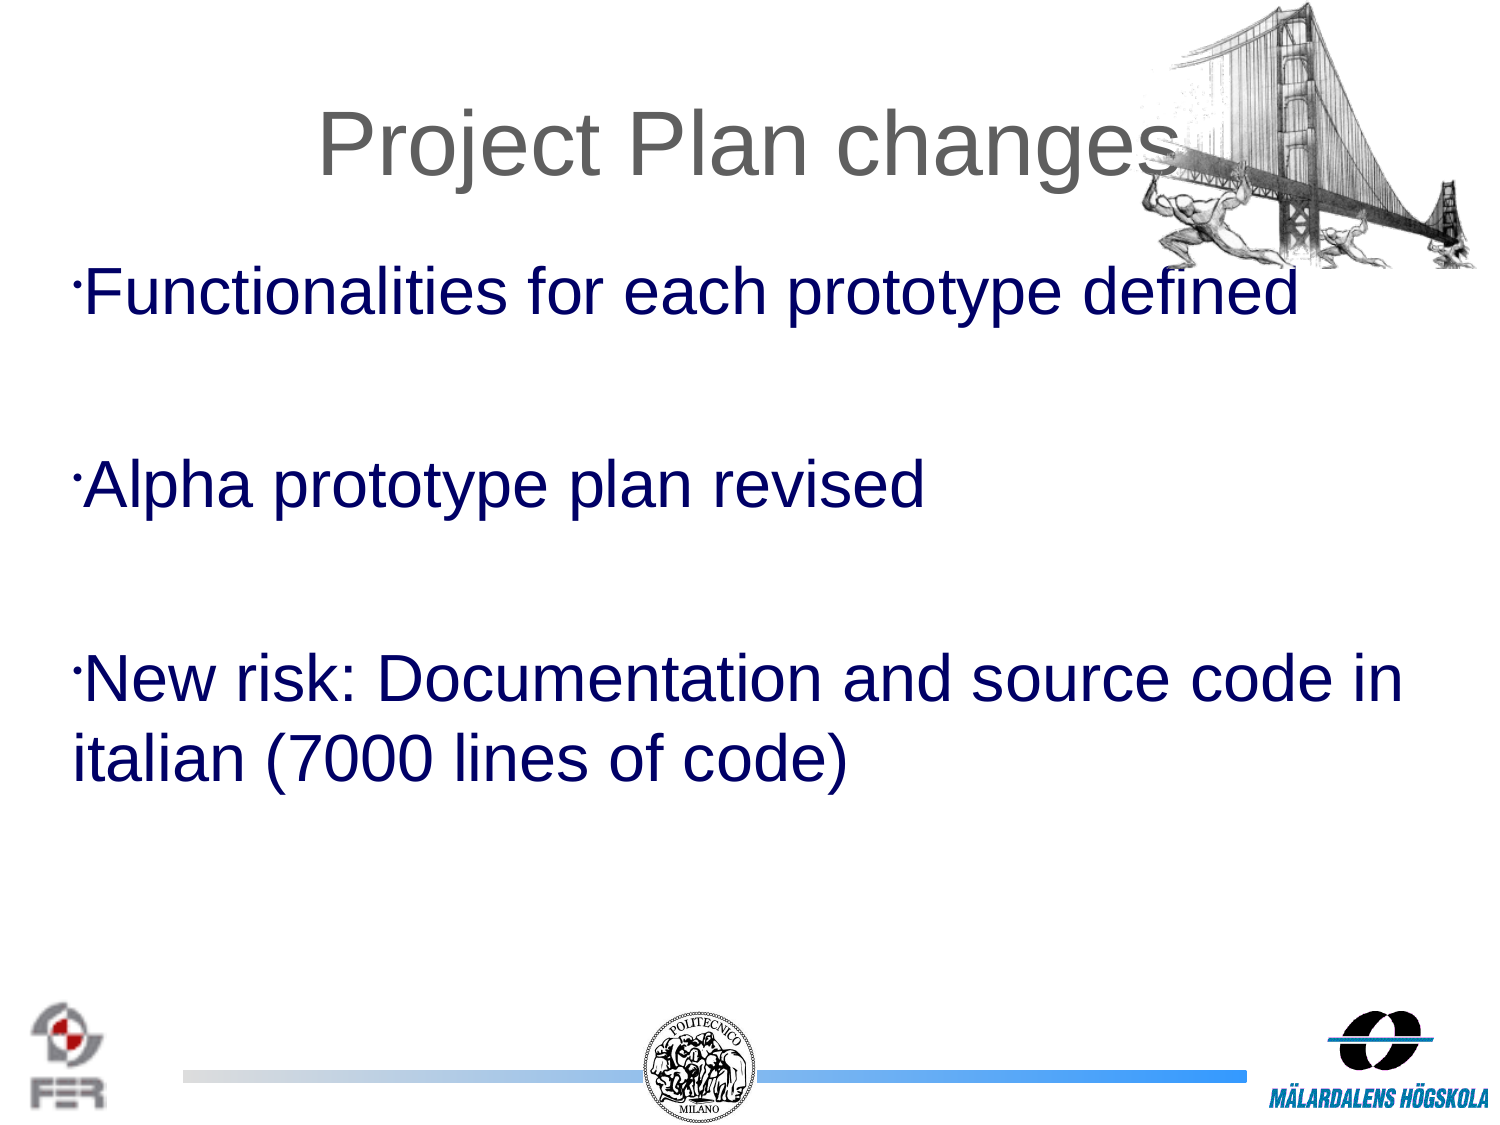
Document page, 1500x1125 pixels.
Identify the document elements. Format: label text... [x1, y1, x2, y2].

picture [1368, 1093, 1374, 1104]
picture [1435, 1096, 1441, 1104]
picture [29, 987, 107, 1125]
picture [643, 1085, 757, 1123]
picture [1269, 1011, 1488, 1108]
picture [1122, 0, 1477, 269]
title Project Plan changes [75, 45, 1122, 233]
picture [1454, 1091, 1459, 1108]
subtitle Functionalities for each prototype defined Alpha prototype plan revised New risk: Documentation and source code in italian (7000 lines of code) [72, 248, 1423, 1085]
